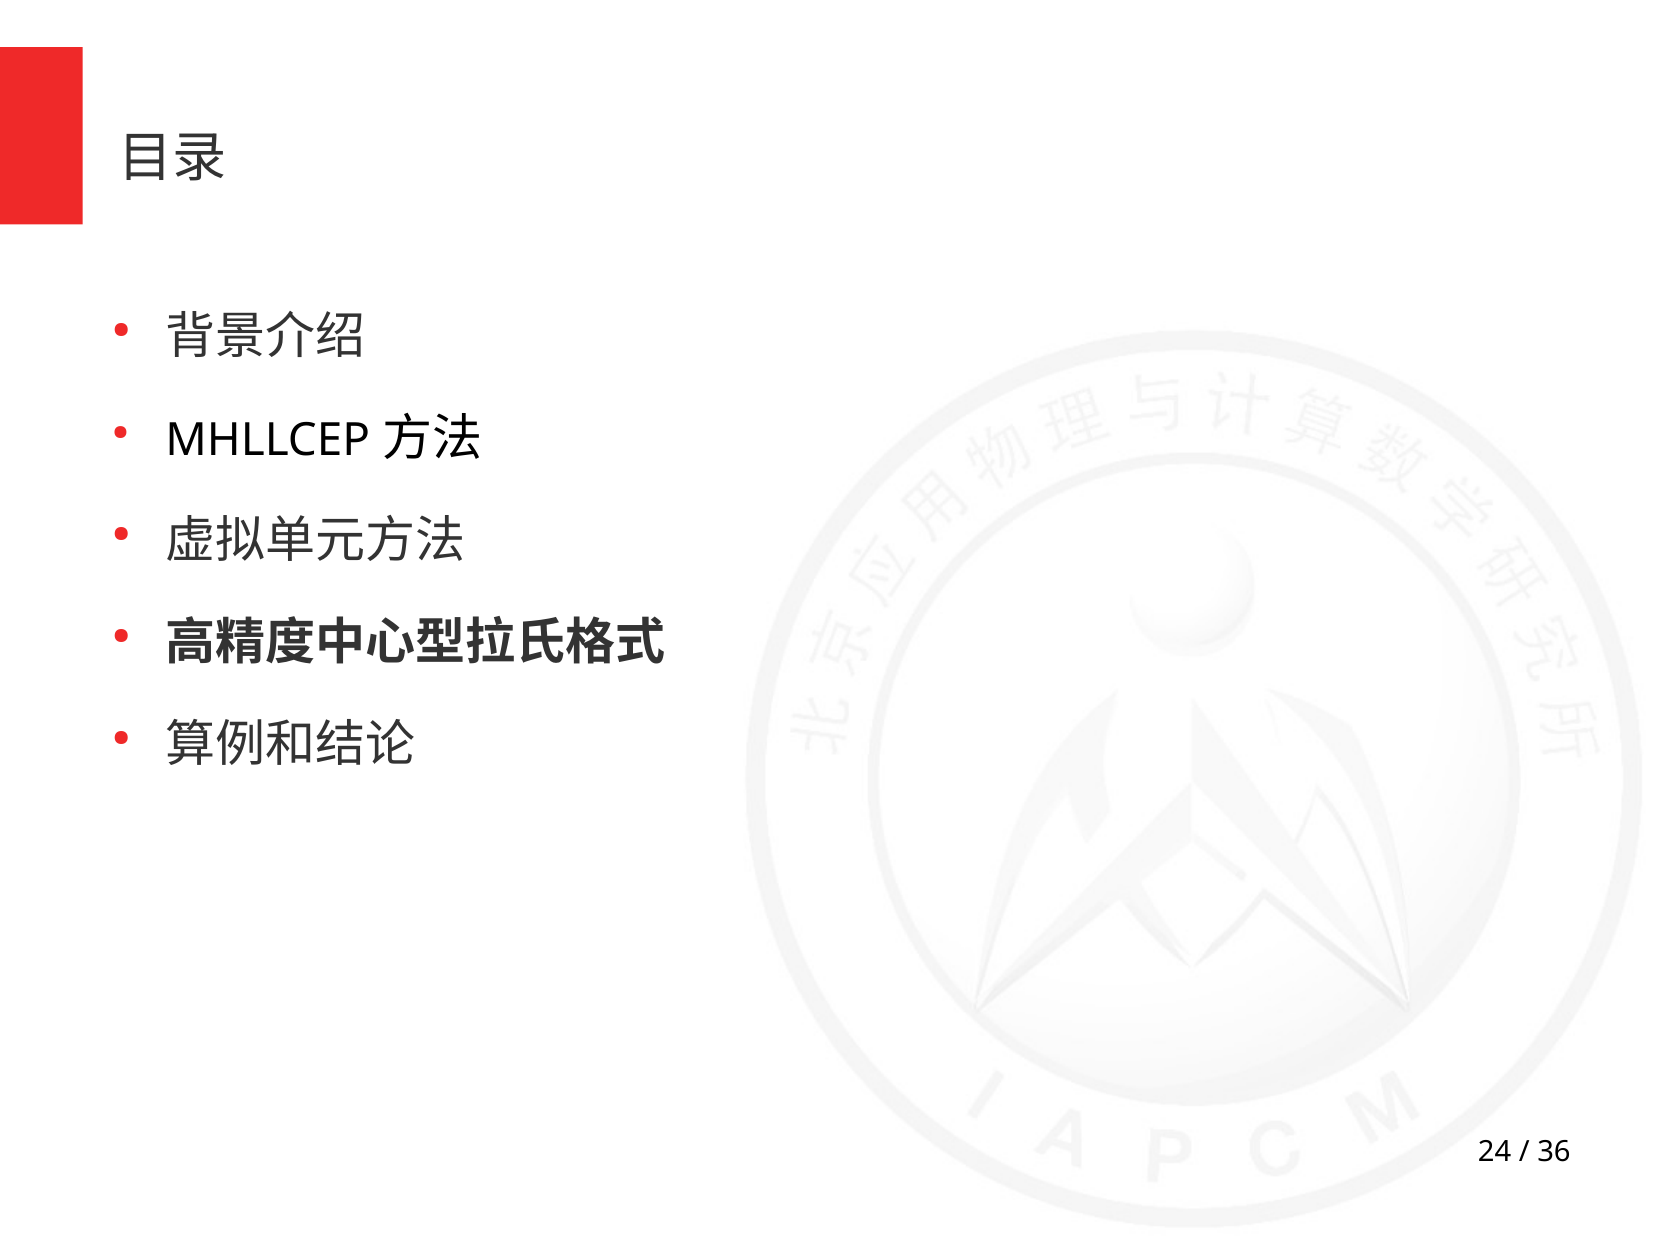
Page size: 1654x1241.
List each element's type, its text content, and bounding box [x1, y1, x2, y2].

list 背景介绍 MHLLCEP方法 虚拟单元方法 高精度中心型拉氏格式 算例和结论 [94, 295, 1512, 1015]
picture [732, 321, 1654, 1241]
title 目录 [118, 49, 1571, 257]
